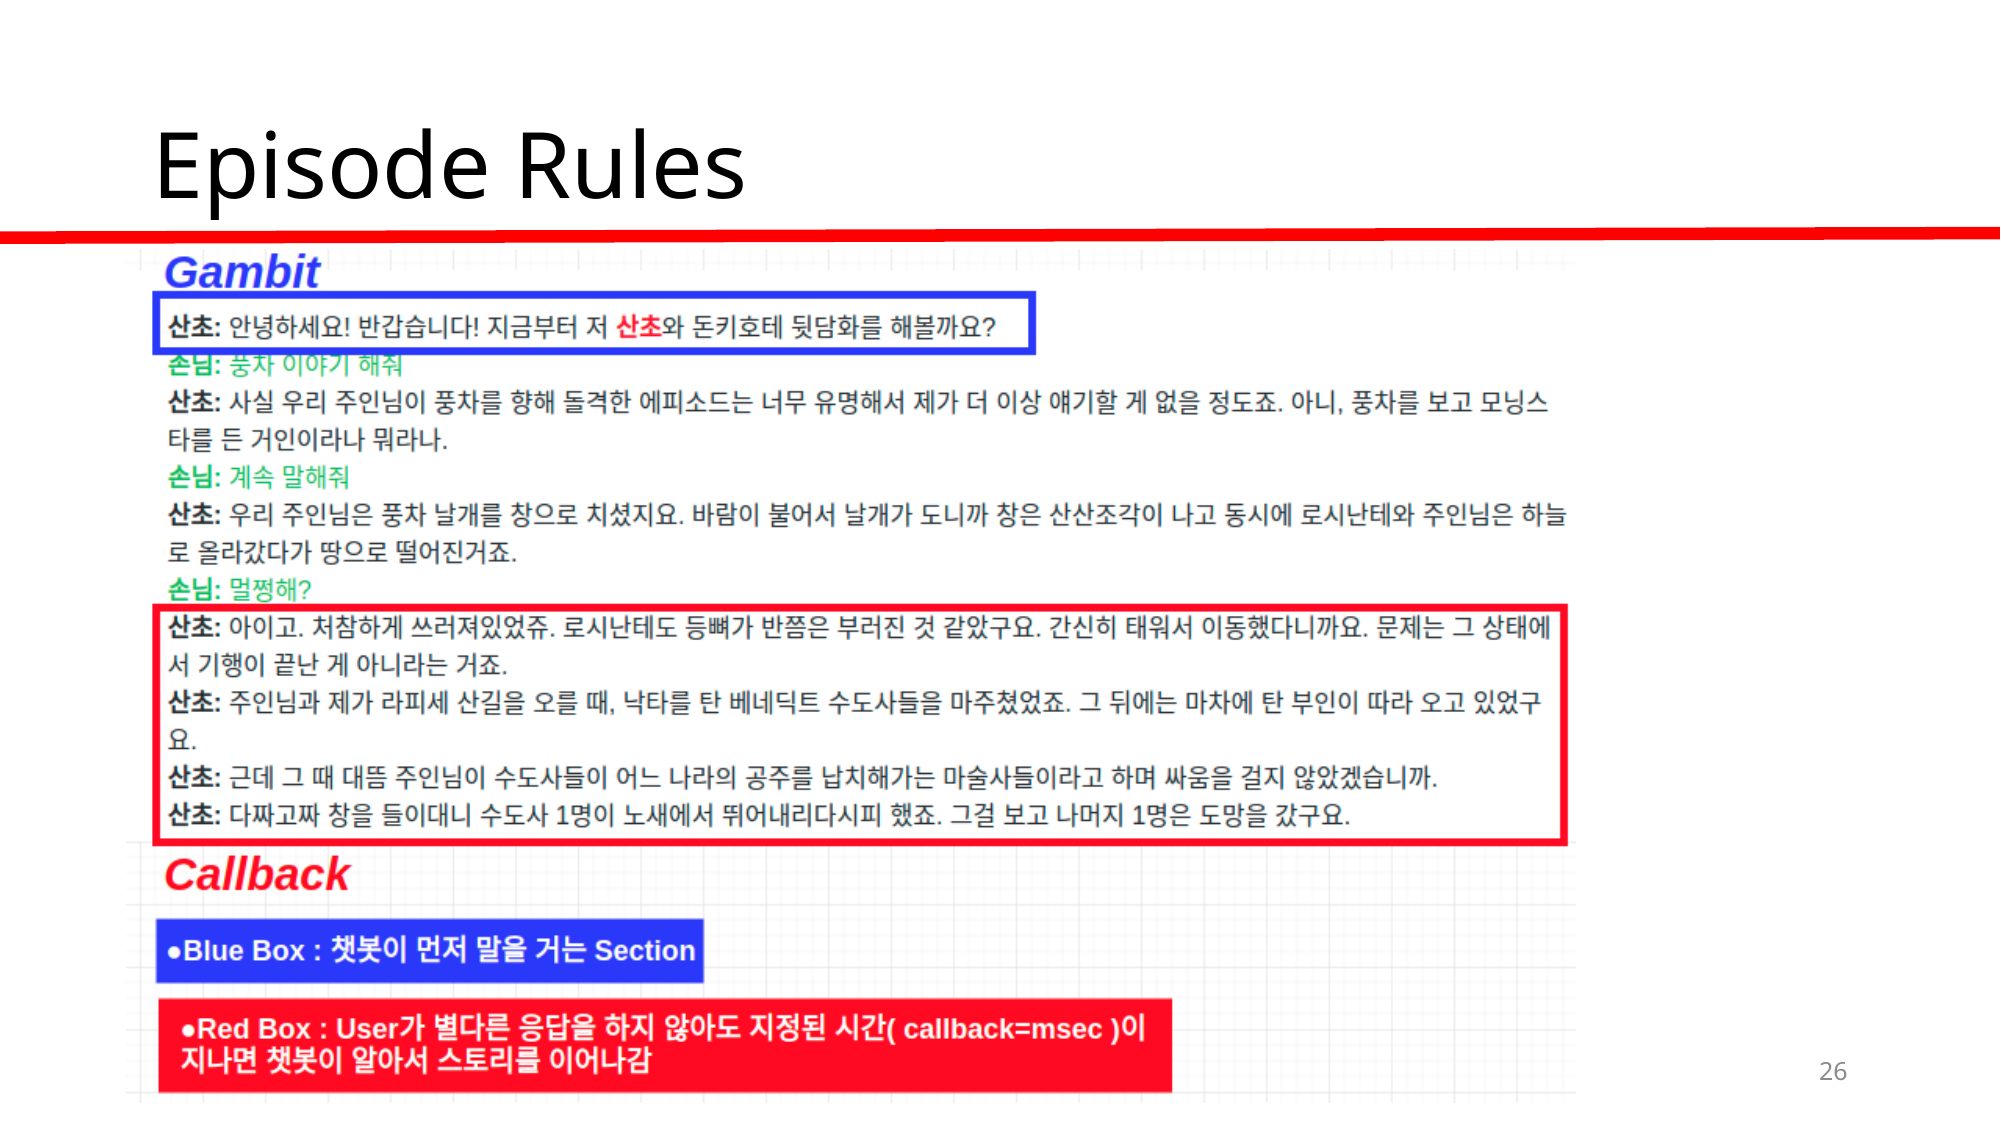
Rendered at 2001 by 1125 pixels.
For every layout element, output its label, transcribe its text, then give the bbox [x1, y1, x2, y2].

text_box Episode Rules [137, 240, 1863, 278]
text_box <number> [1576, 1042, 1863, 1103]
picture [126, 249, 1576, 1103]
text_box Episode Rules [137, 59, 1863, 231]
